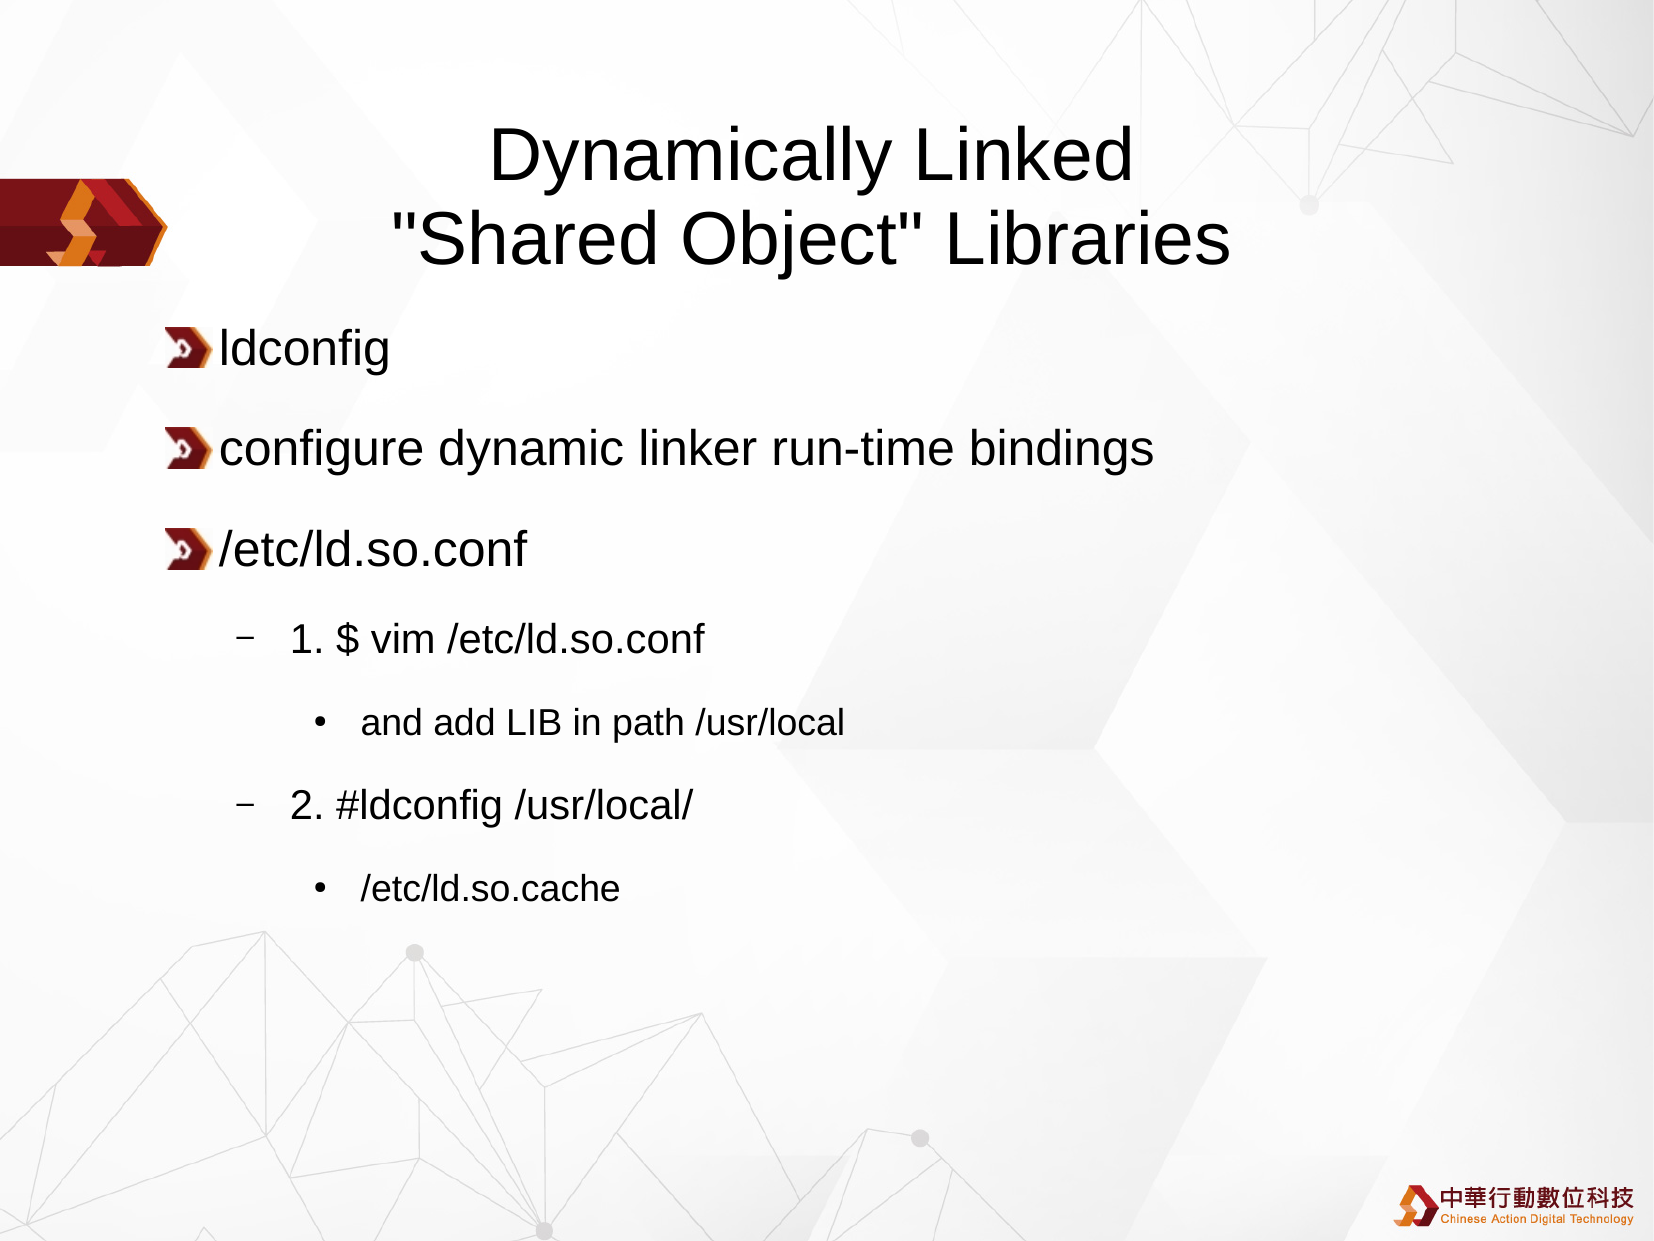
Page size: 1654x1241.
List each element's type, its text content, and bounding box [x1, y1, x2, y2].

list ldconfig configure dynamic linker run-time bindings /etc/ld.so.conf 1. $ vim /etc/ld.so.conf and add LIB in path /usr/local 2. #ldconfig /usr/local/ /etc/ld.so.cache [118, 319, 1571, 1040]
picture [0, 0, 1654, 1241]
title Dynamically Linked "Shared Object" Libraries [118, 99, 1506, 293]
